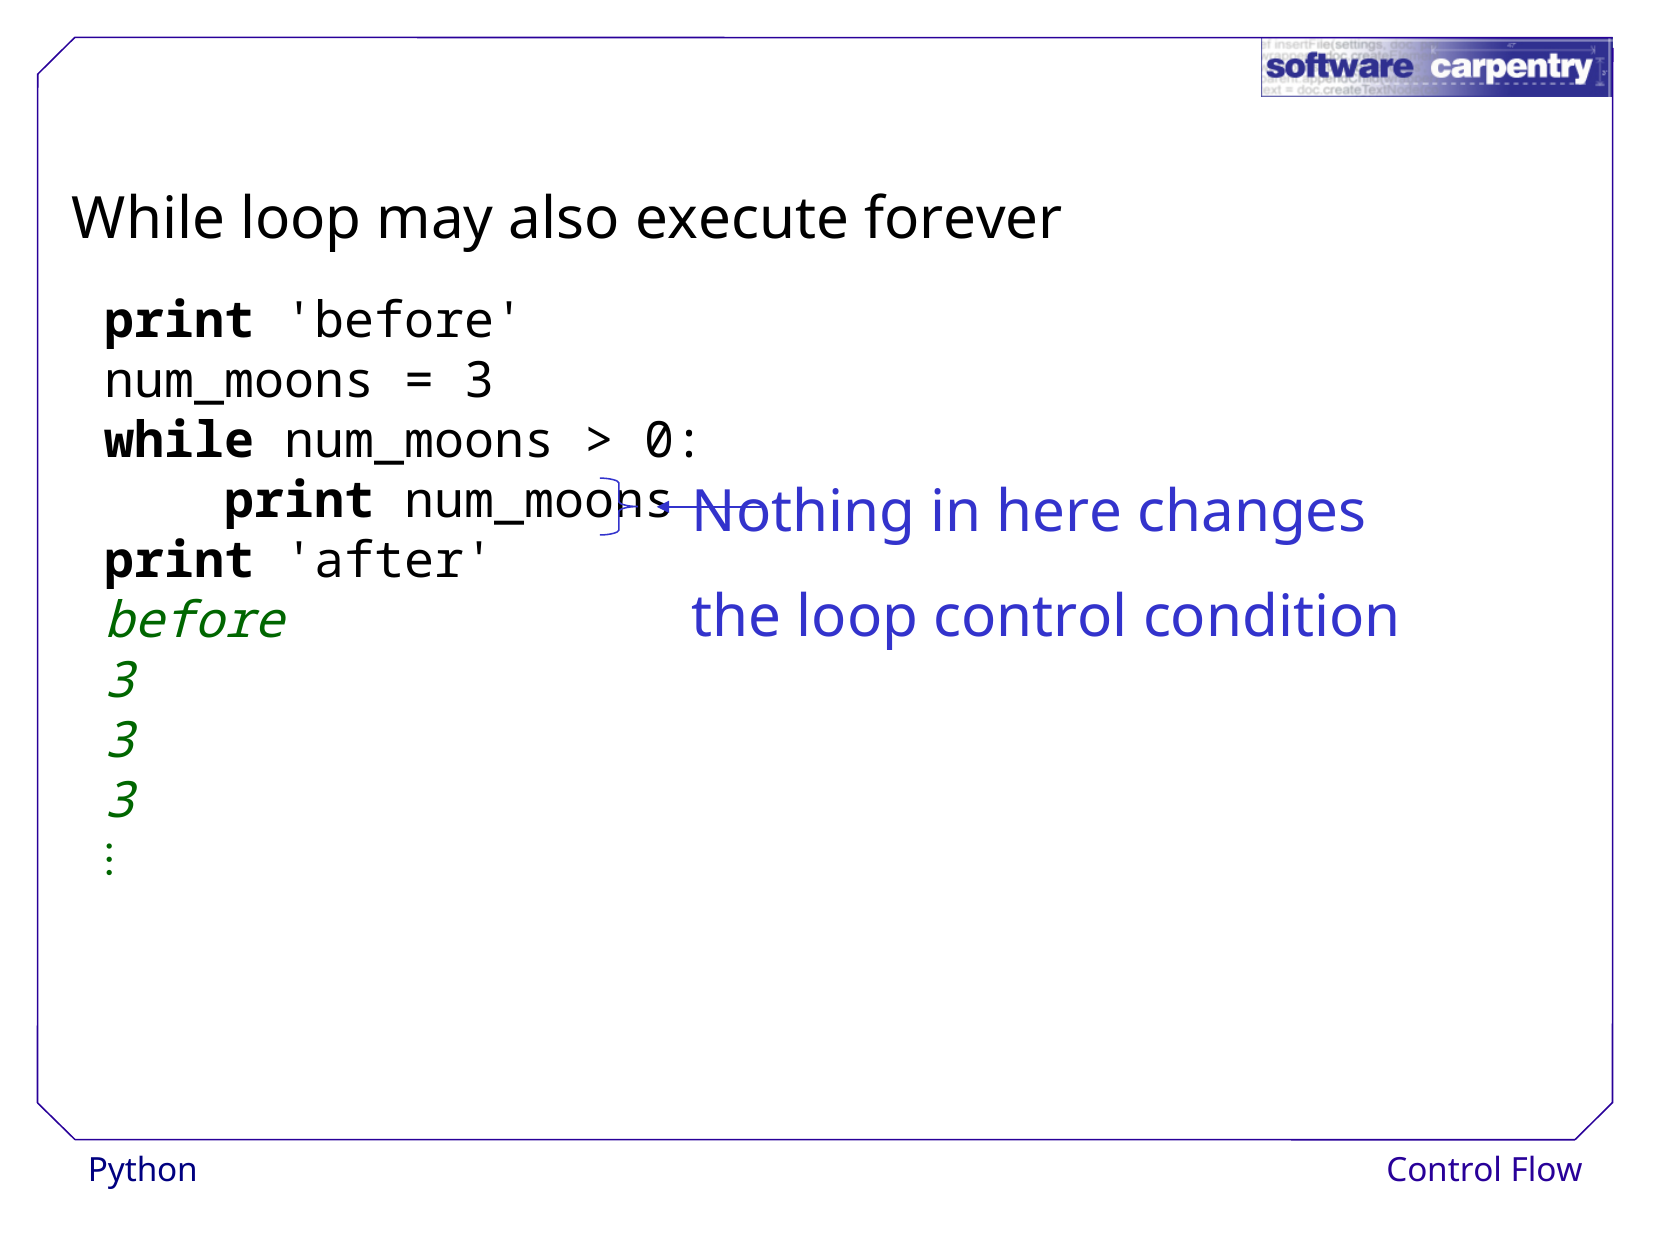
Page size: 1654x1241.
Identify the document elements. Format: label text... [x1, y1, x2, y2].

text_box Nothing in here changes the loop control condition [677, 430, 1566, 657]
picture [1261, 39, 1613, 97]
text_box print 'before' num_moons = 3 while num_moons > 0: print num_moons print 'after' before 3 3 3 ⋮ [89, 279, 1512, 914]
text_box While loop may also execute forever [57, 138, 1228, 259]
